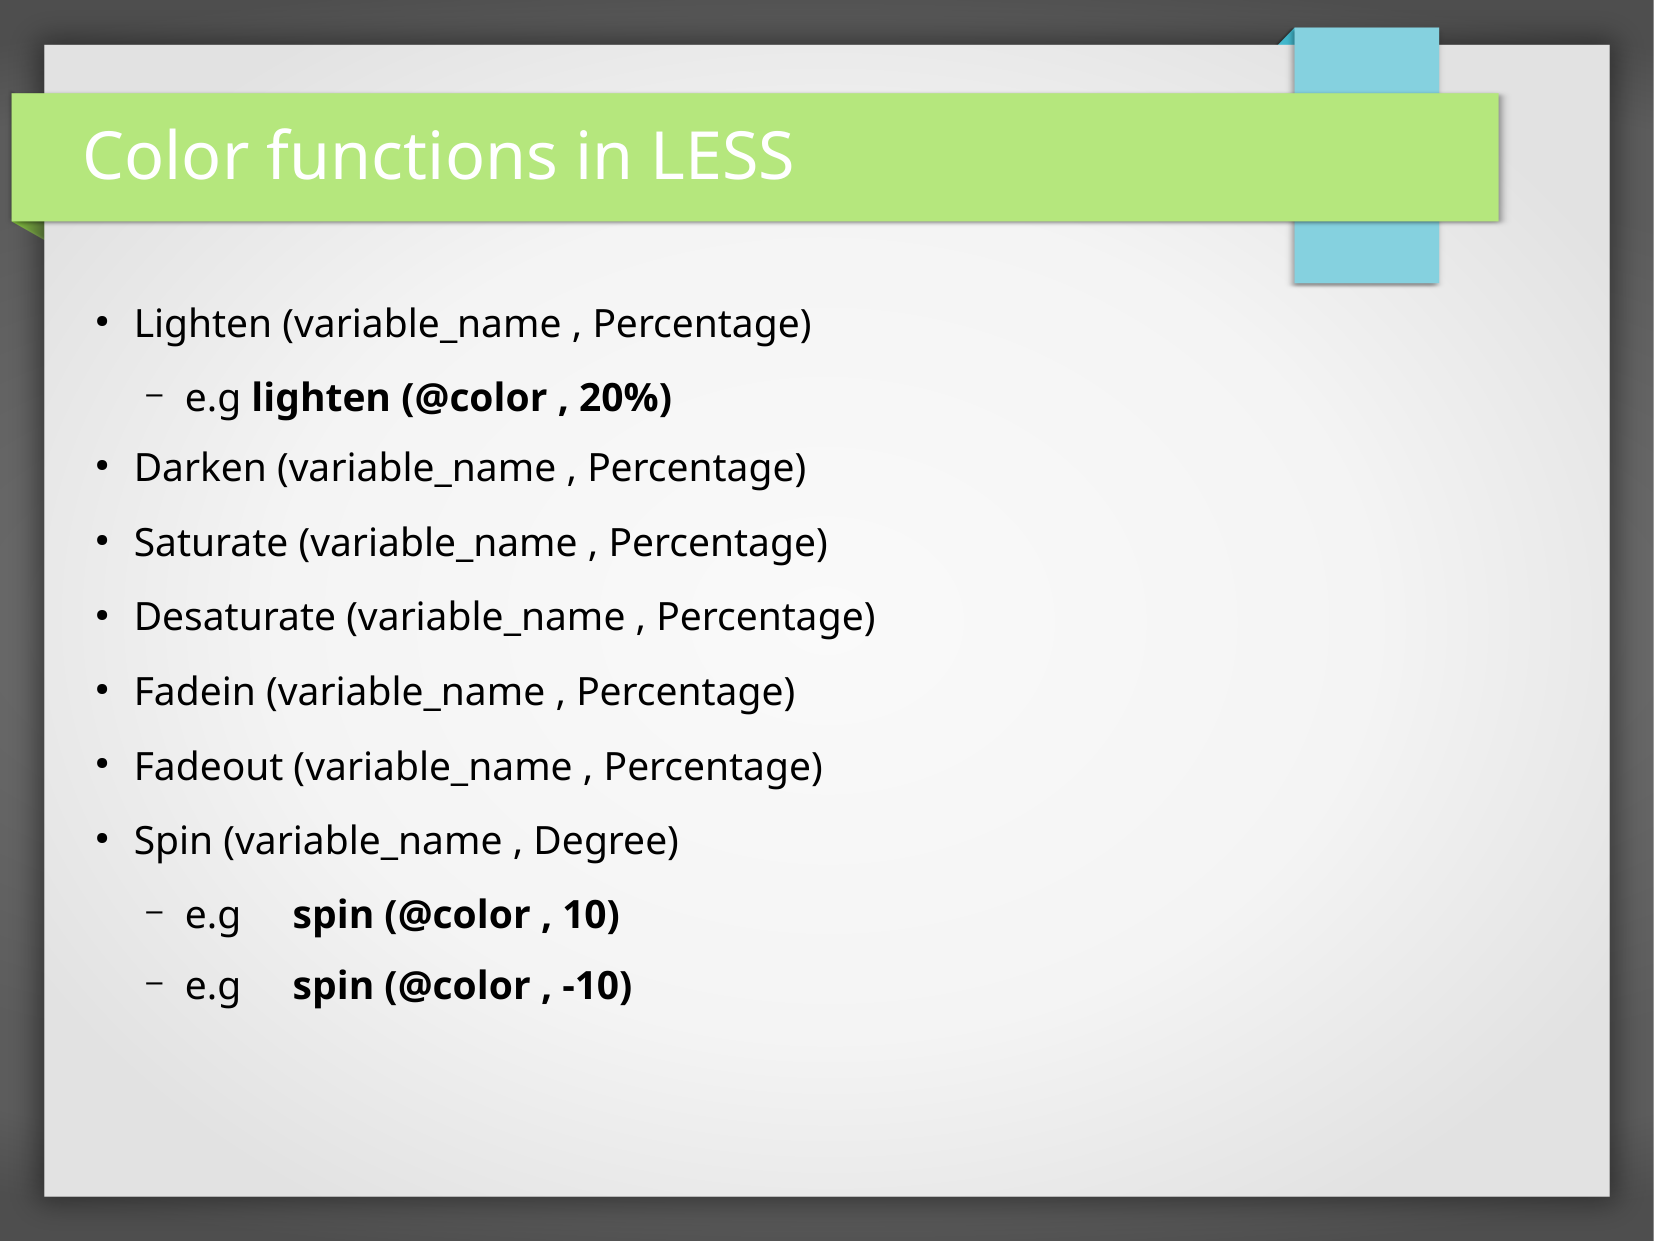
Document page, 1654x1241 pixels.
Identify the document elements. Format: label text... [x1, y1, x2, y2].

list Lighten (variable_name , Percentage) e.g lighten (@color , 20%) Darken (variable_name , Percentage) Saturate (variable_name , Percentage) Desaturate (variable_name , Percentage) Fadein (variable_name , Percentage) Fadeout (variable_name , Percentage) Spin (variable_name , Degree) e.g spin (@color , 10) e.g spin (@color , -10) [82, 295, 1426, 1015]
title Color functions in LESS [82, 94, 1264, 213]
picture [0, 0, 1654, 1241]
